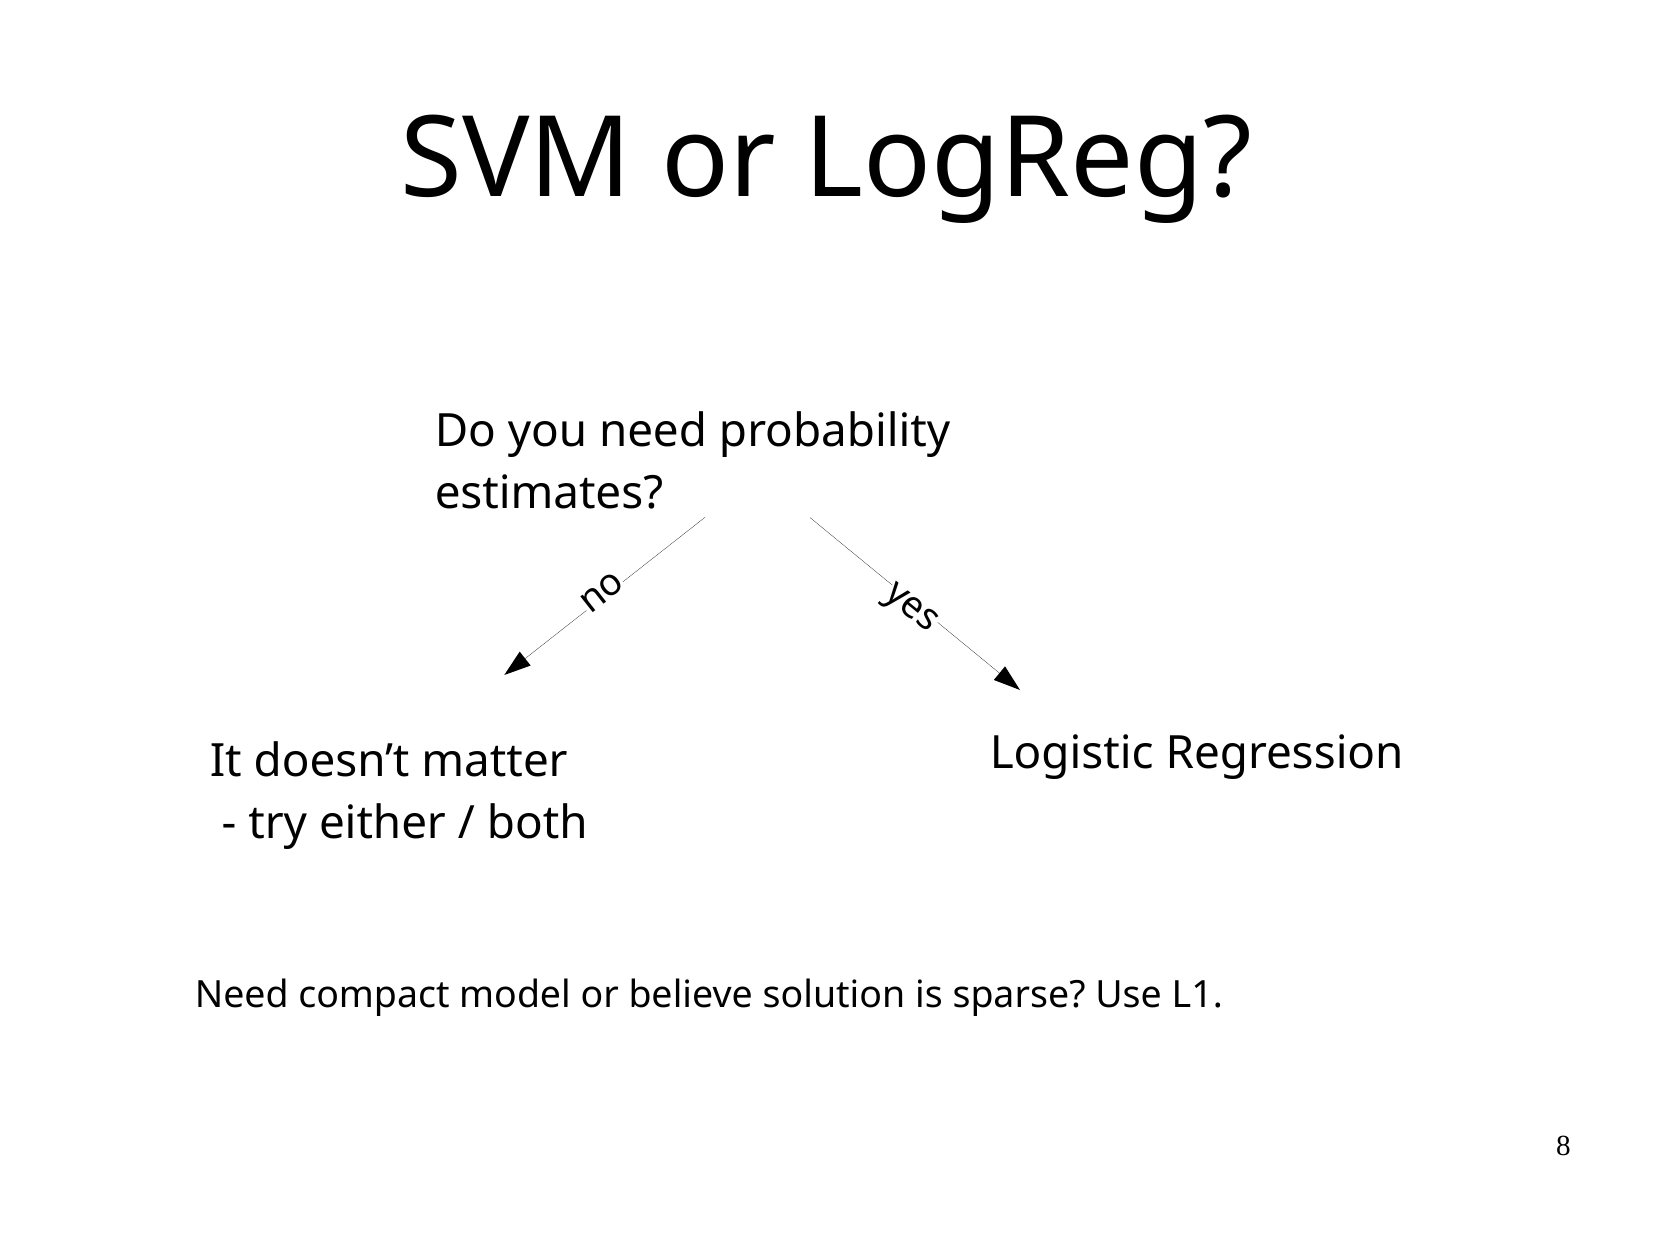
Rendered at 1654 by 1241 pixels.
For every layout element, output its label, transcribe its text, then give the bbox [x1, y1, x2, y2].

text_box Do you need probability estimates? [420, 390, 1156, 451]
text_box Need compact model or believe solution is sparse? Use L1. [180, 960, 1276, 1013]
text_box Logistic Regression [975, 712, 1426, 774]
text_box It doesn’t matter - try either / both [195, 719, 646, 873]
title SVM or LogReg? [82, 49, 1571, 257]
